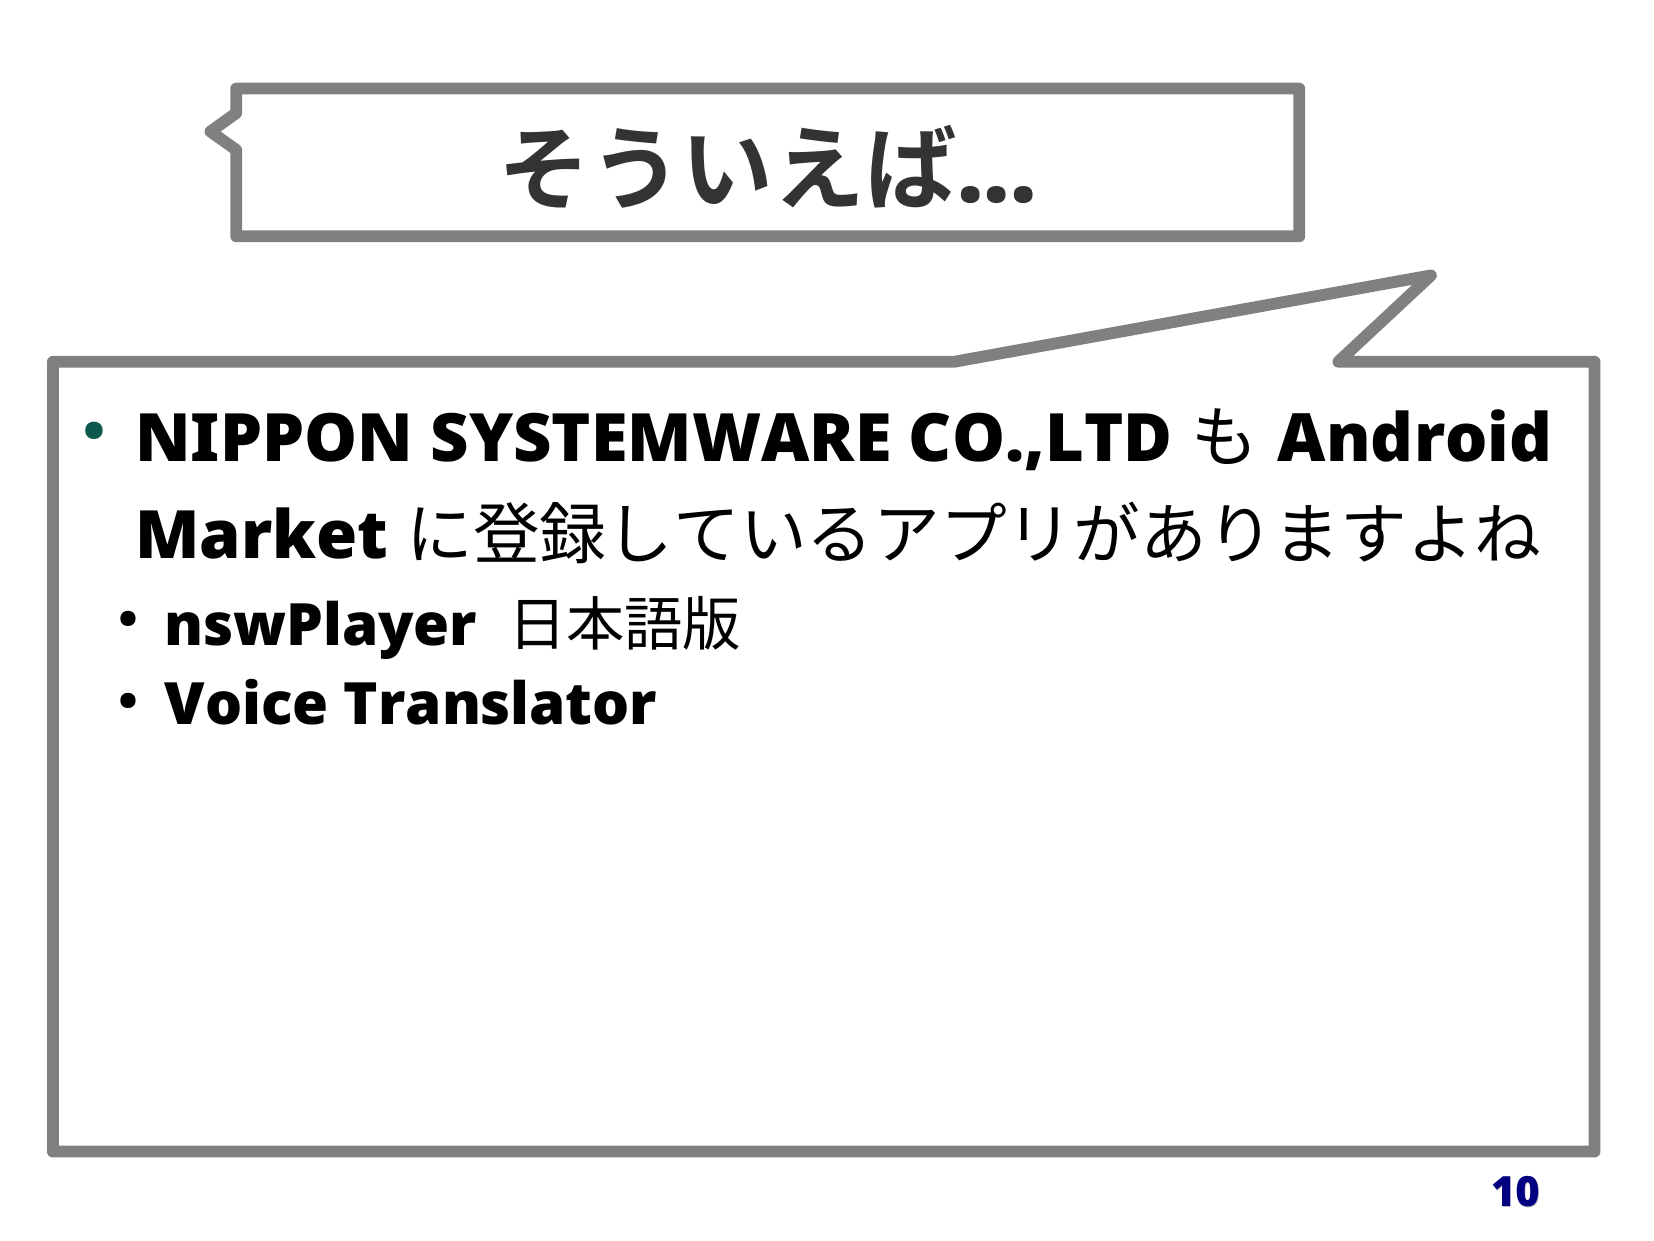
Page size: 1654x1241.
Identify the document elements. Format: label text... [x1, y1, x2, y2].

list NIPPON SYSTEMWARE CO.,LTDもAndroid Marketに登録しているアプリがありますよね nswPlayer 日本語版 Voice Translator [64, 383, 1565, 1137]
title そういえば... [236, 91, 1300, 234]
